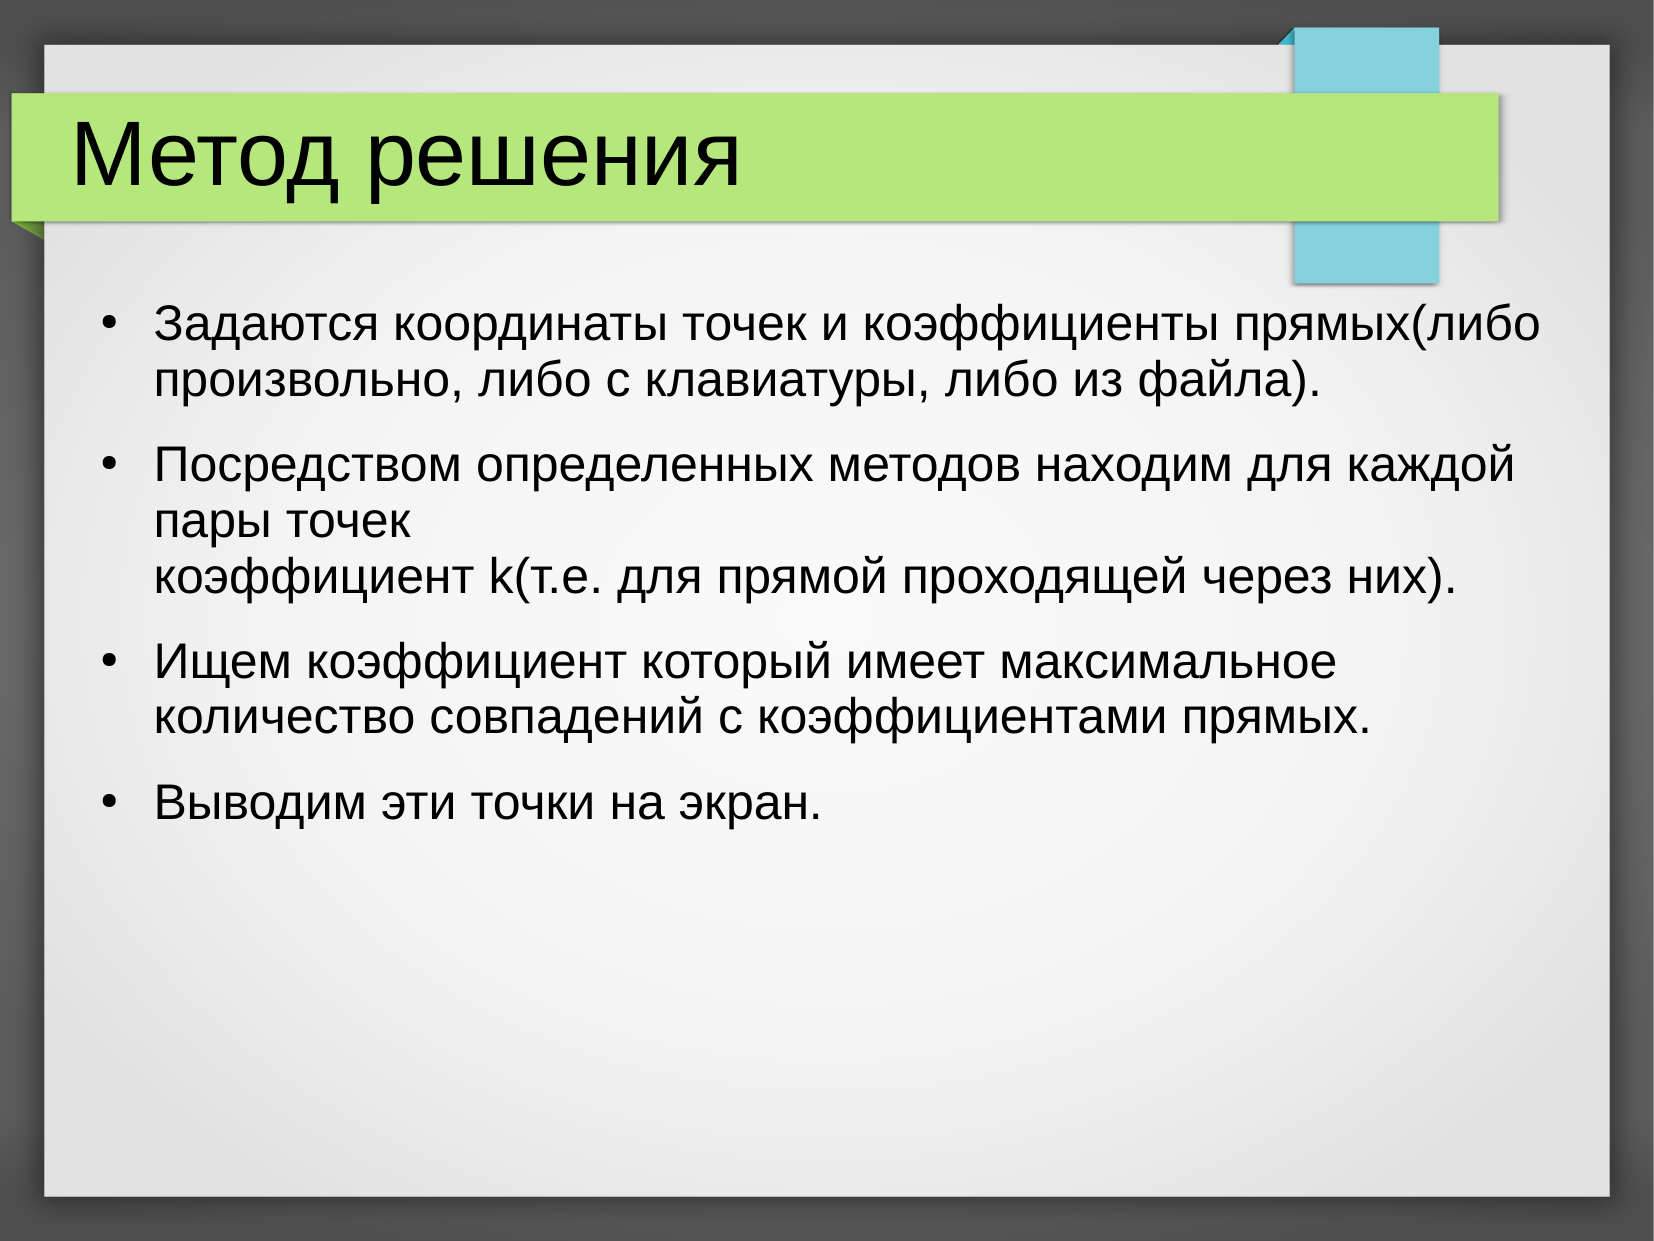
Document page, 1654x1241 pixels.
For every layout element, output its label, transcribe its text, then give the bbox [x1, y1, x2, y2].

list Задаются координаты точек и коэффициенты прямых(либо произвольно, либо с клавиатуры, либо из файла). Посредством определенных методов находим для каждой пары точек коэффициент k(т.е. для прямой проходящей через них). Ищем коэффициент который имеет максимальное количество совпадений с коэффициентами прямых. Выводим эти точки на экран. [82, 295, 1571, 957]
title Метод решения [70, 94, 1252, 213]
picture [0, 0, 1654, 1241]
